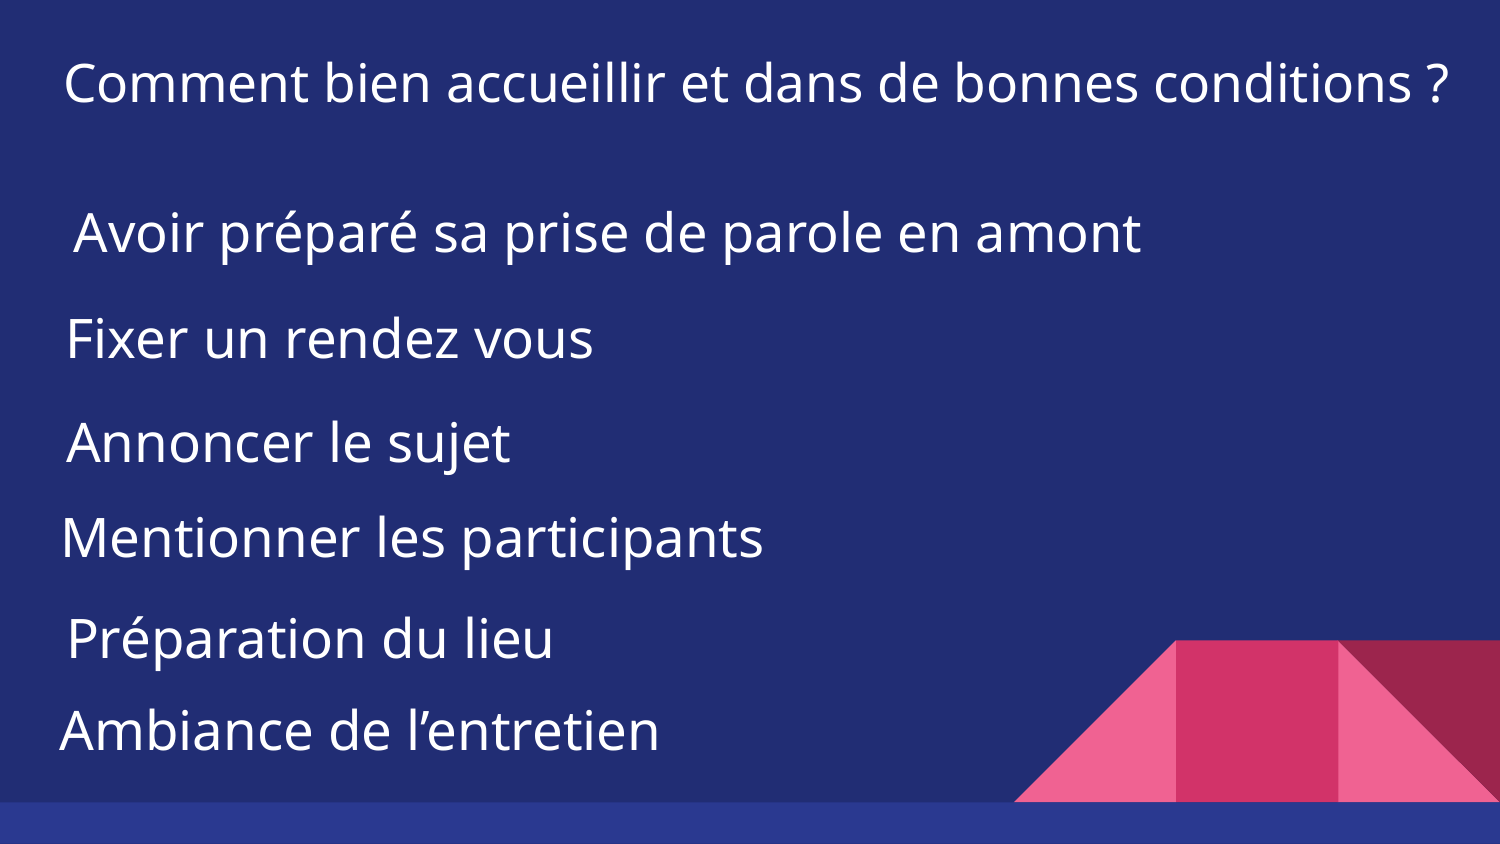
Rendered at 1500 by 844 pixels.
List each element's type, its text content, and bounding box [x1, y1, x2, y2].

title Comment bien accueillir et dans de bonnes conditions ? [36, 30, 1477, 134]
text_box Avoir préparé sa prise de parole en amont [44, 182, 1329, 255]
title Fixer un rendez vous [50, 288, 1450, 384]
title Préparation du lieu [51, 589, 1462, 662]
title Mentionner les participants [45, 487, 1457, 560]
title Ambiance de l’entretien [44, 680, 1456, 753]
title Annoncer le sujet [51, 392, 1462, 465]
